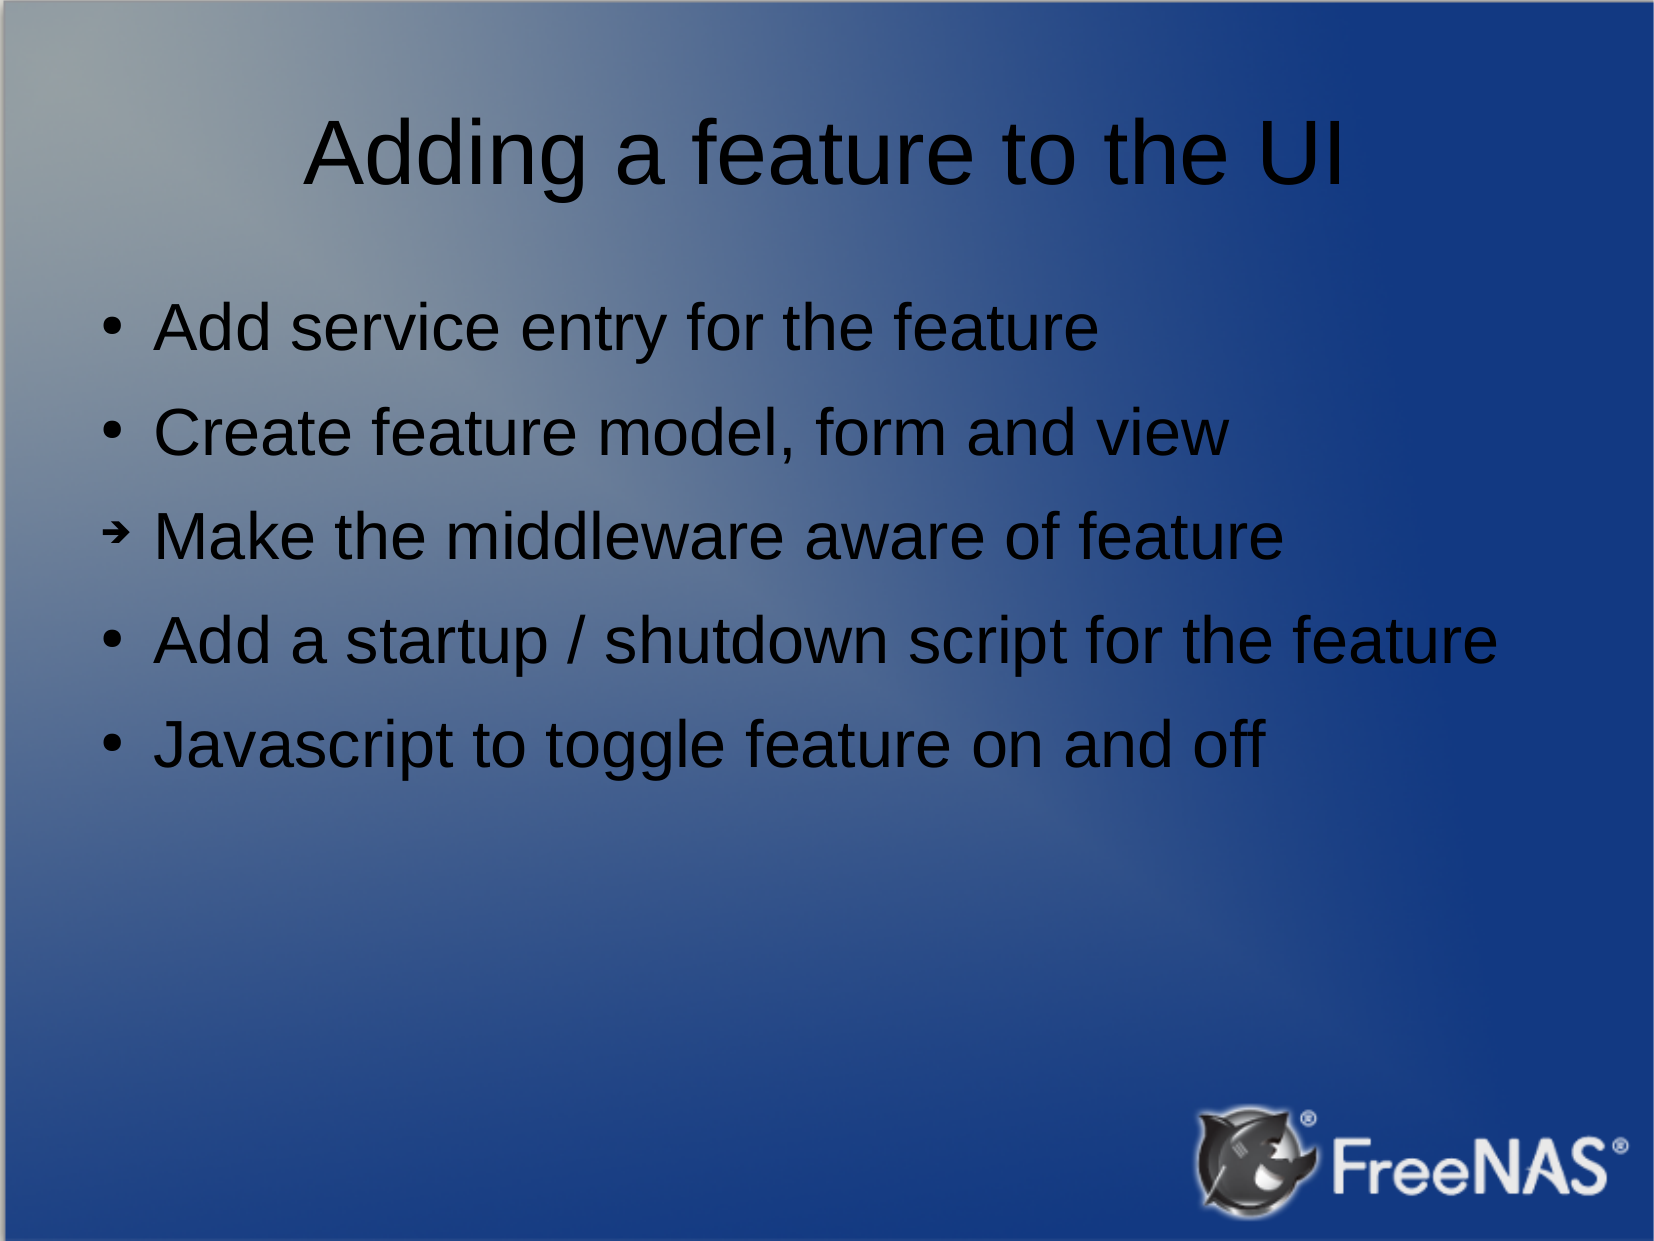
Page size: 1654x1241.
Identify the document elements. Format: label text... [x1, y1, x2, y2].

title Adding a feature to the UI [82, 49, 1571, 257]
list Add service entry for the feature Create feature model, form and view Make the middleware aware of feature Add a startup / shutdown script for the feature Javascript to toggle feature on and off [82, 290, 1571, 1010]
picture [0, 0, 1654, 1241]
